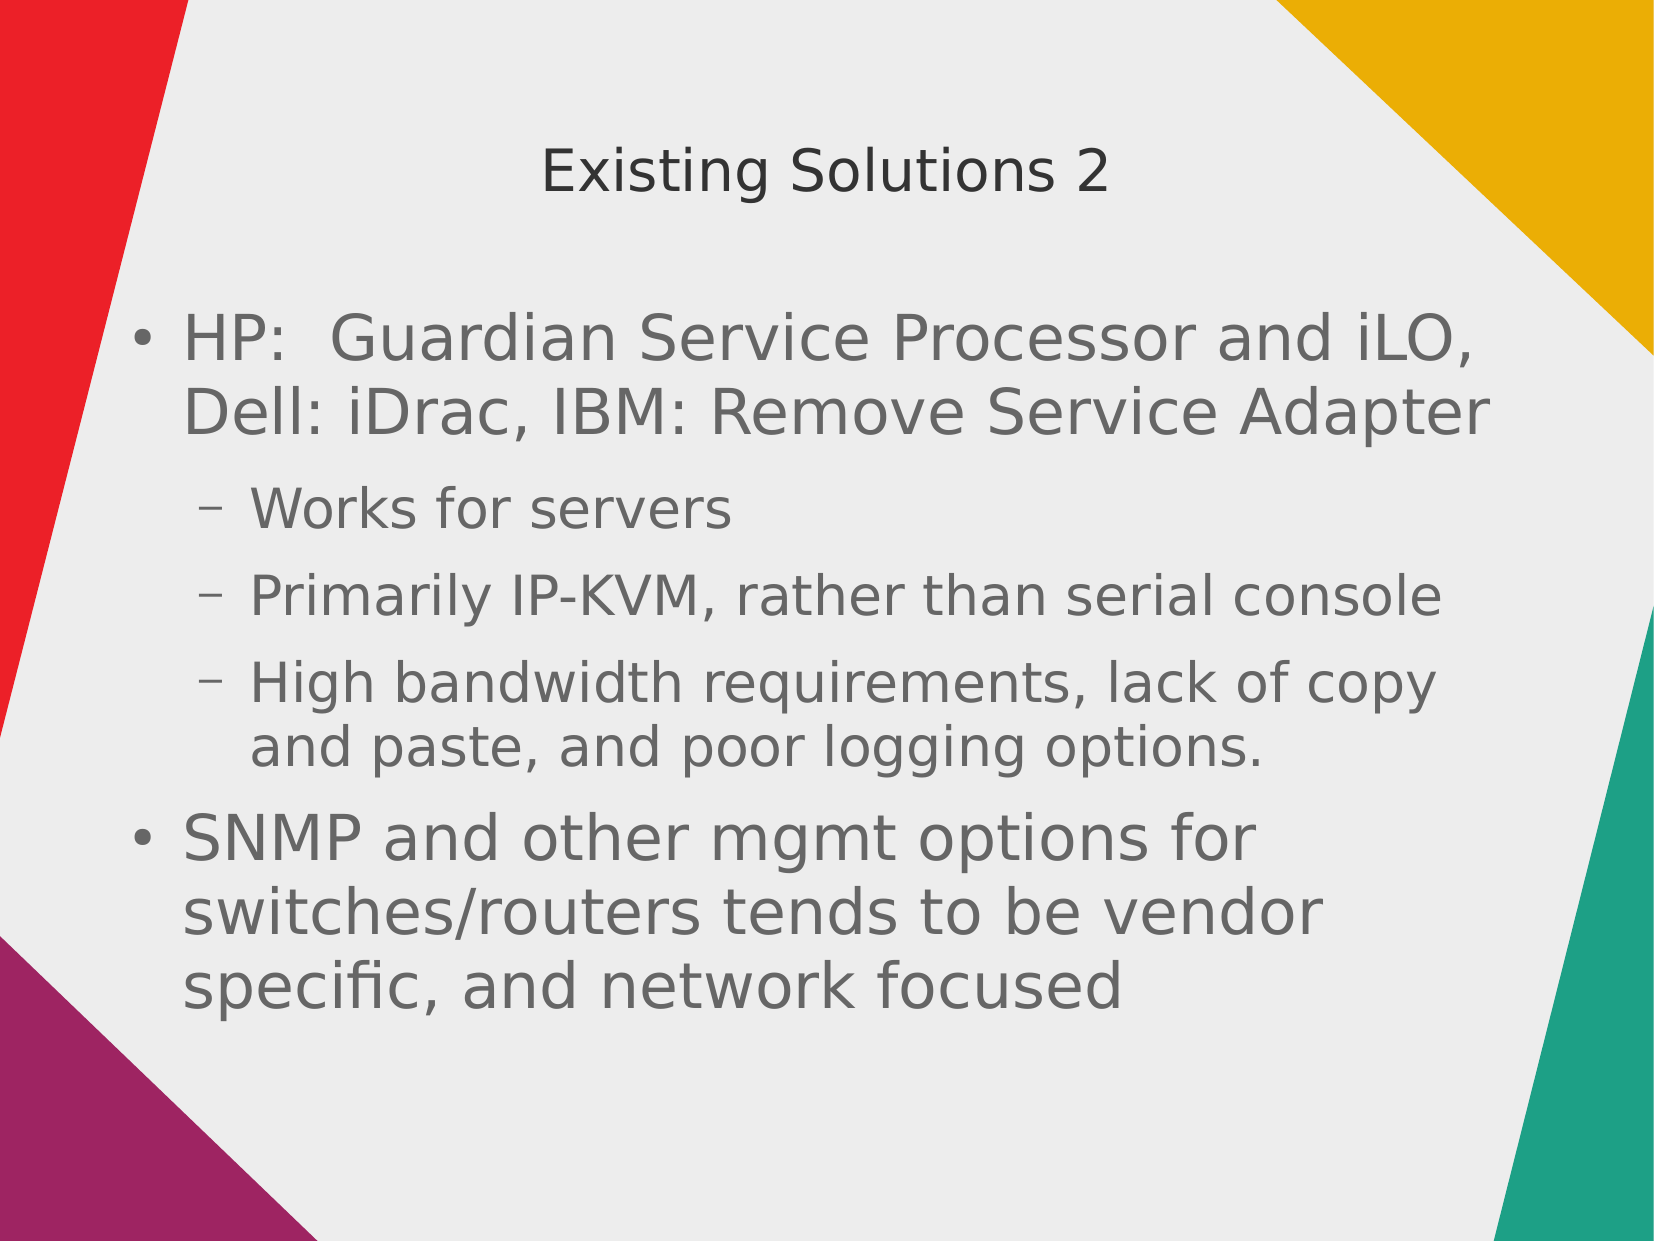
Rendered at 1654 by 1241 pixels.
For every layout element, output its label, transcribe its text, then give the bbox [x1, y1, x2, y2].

title Existing Solutions 2 [114, 73, 1539, 271]
list HP: Guardian Service Processor and iLO, Dell: iDrac, IBM: Remove Service Adapter Works for servers Primarily IP-KVM, rather than serial console High bandwidth requirements, lack of copy and paste, and poor logging options. SNMP and other mgmt options for switches/routers tends to be vendor specific, and network focused [114, 302, 1539, 1033]
